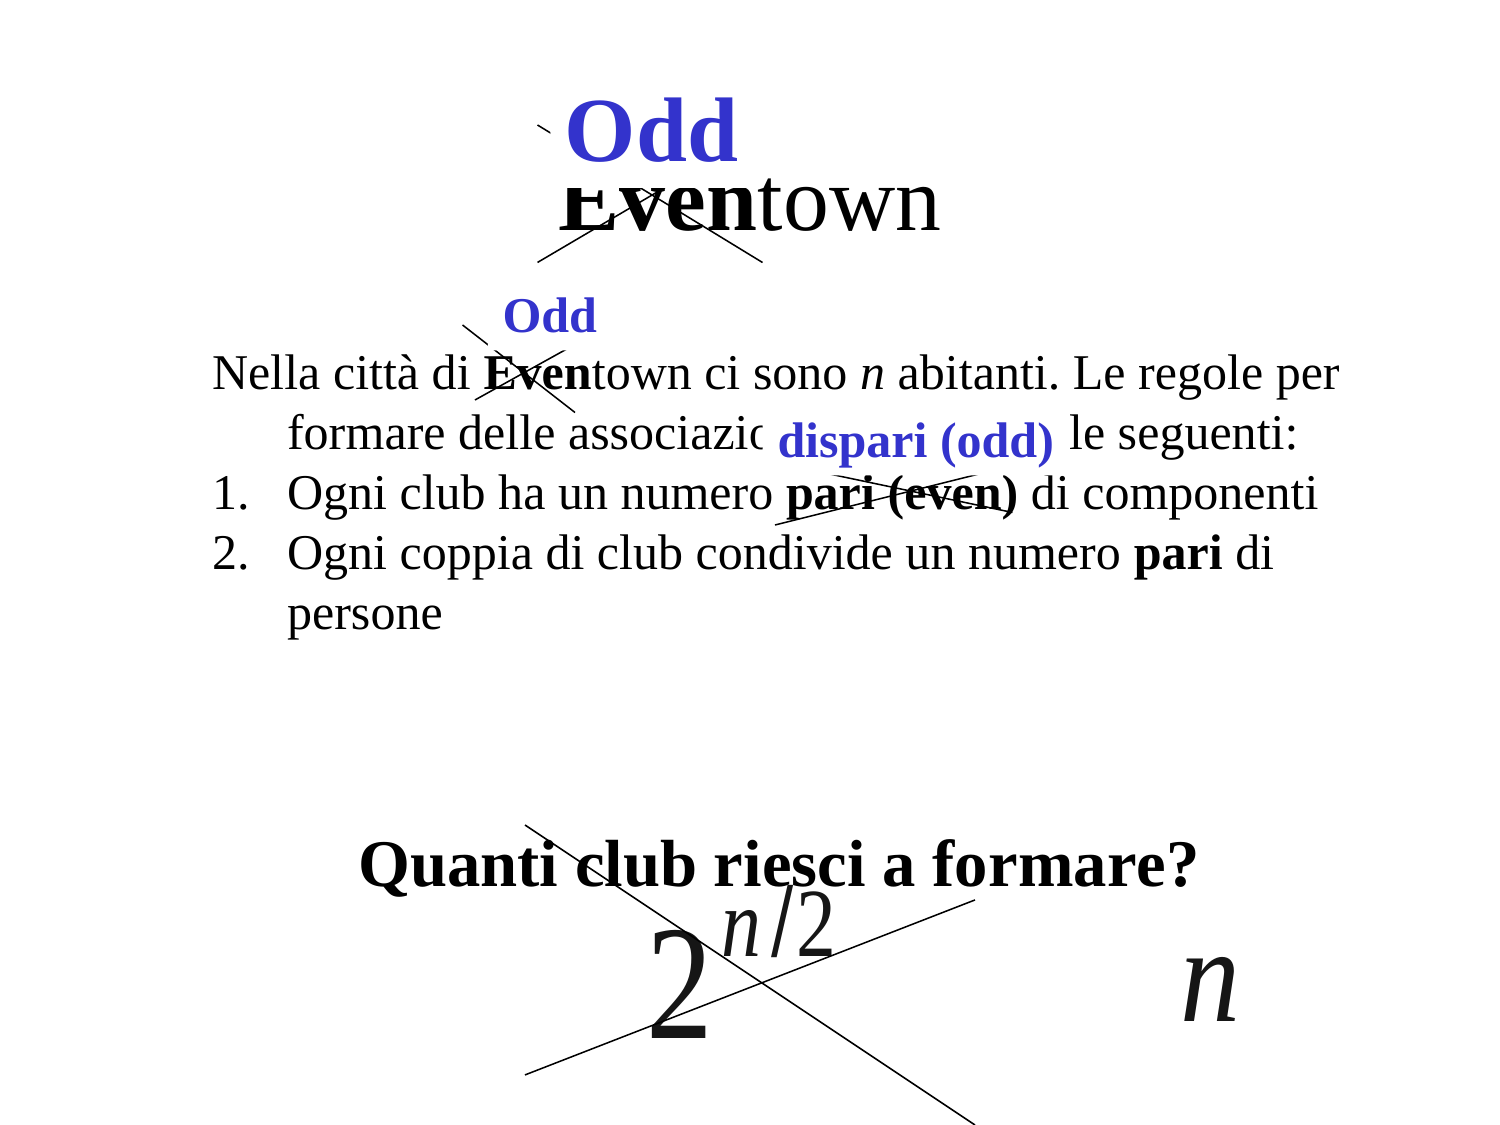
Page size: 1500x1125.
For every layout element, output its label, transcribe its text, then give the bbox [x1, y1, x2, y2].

chart [1150, 902, 1271, 1054]
title Eventown [112, 99, 1388, 288]
text_box Nella città di Eventown ci sono n abitanti. Le regole per formare delle associazioni o club sono le seguenti: Ogni club ha un numero pari (even) di componenti Ogni coppia di club condivide un numero pari di persone Quanti club riesci a formare? [197, 331, 1363, 908]
text_box Odd [550, 62, 754, 188]
text_box Odd [487, 274, 612, 351]
text_box dispari (odd) [762, 399, 1070, 476]
chart [765, 942, 871, 1054]
chart [612, 885, 759, 1039]
chart [612, 984, 871, 1079]
chart [612, 875, 871, 981]
